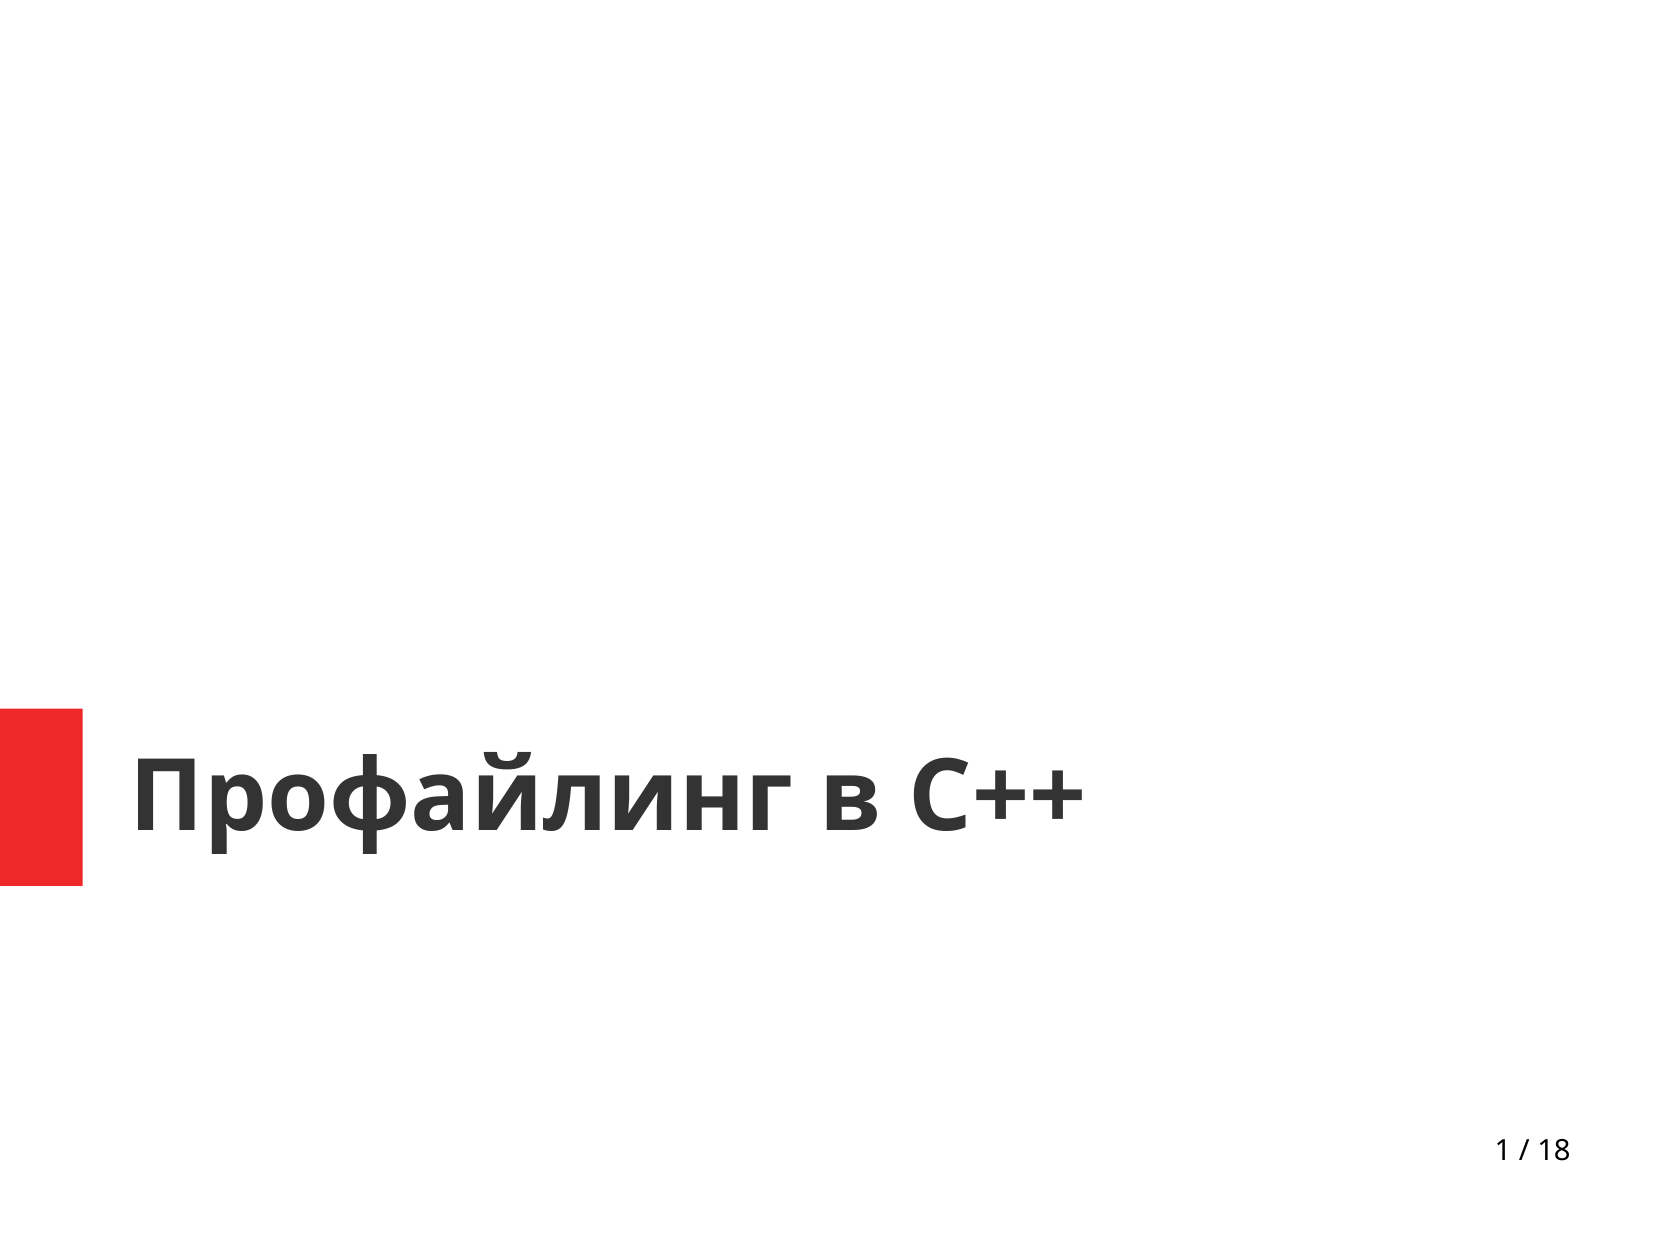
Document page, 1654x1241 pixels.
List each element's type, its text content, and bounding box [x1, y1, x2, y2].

title Профайлинг в C++ [129, 673, 1536, 910]
